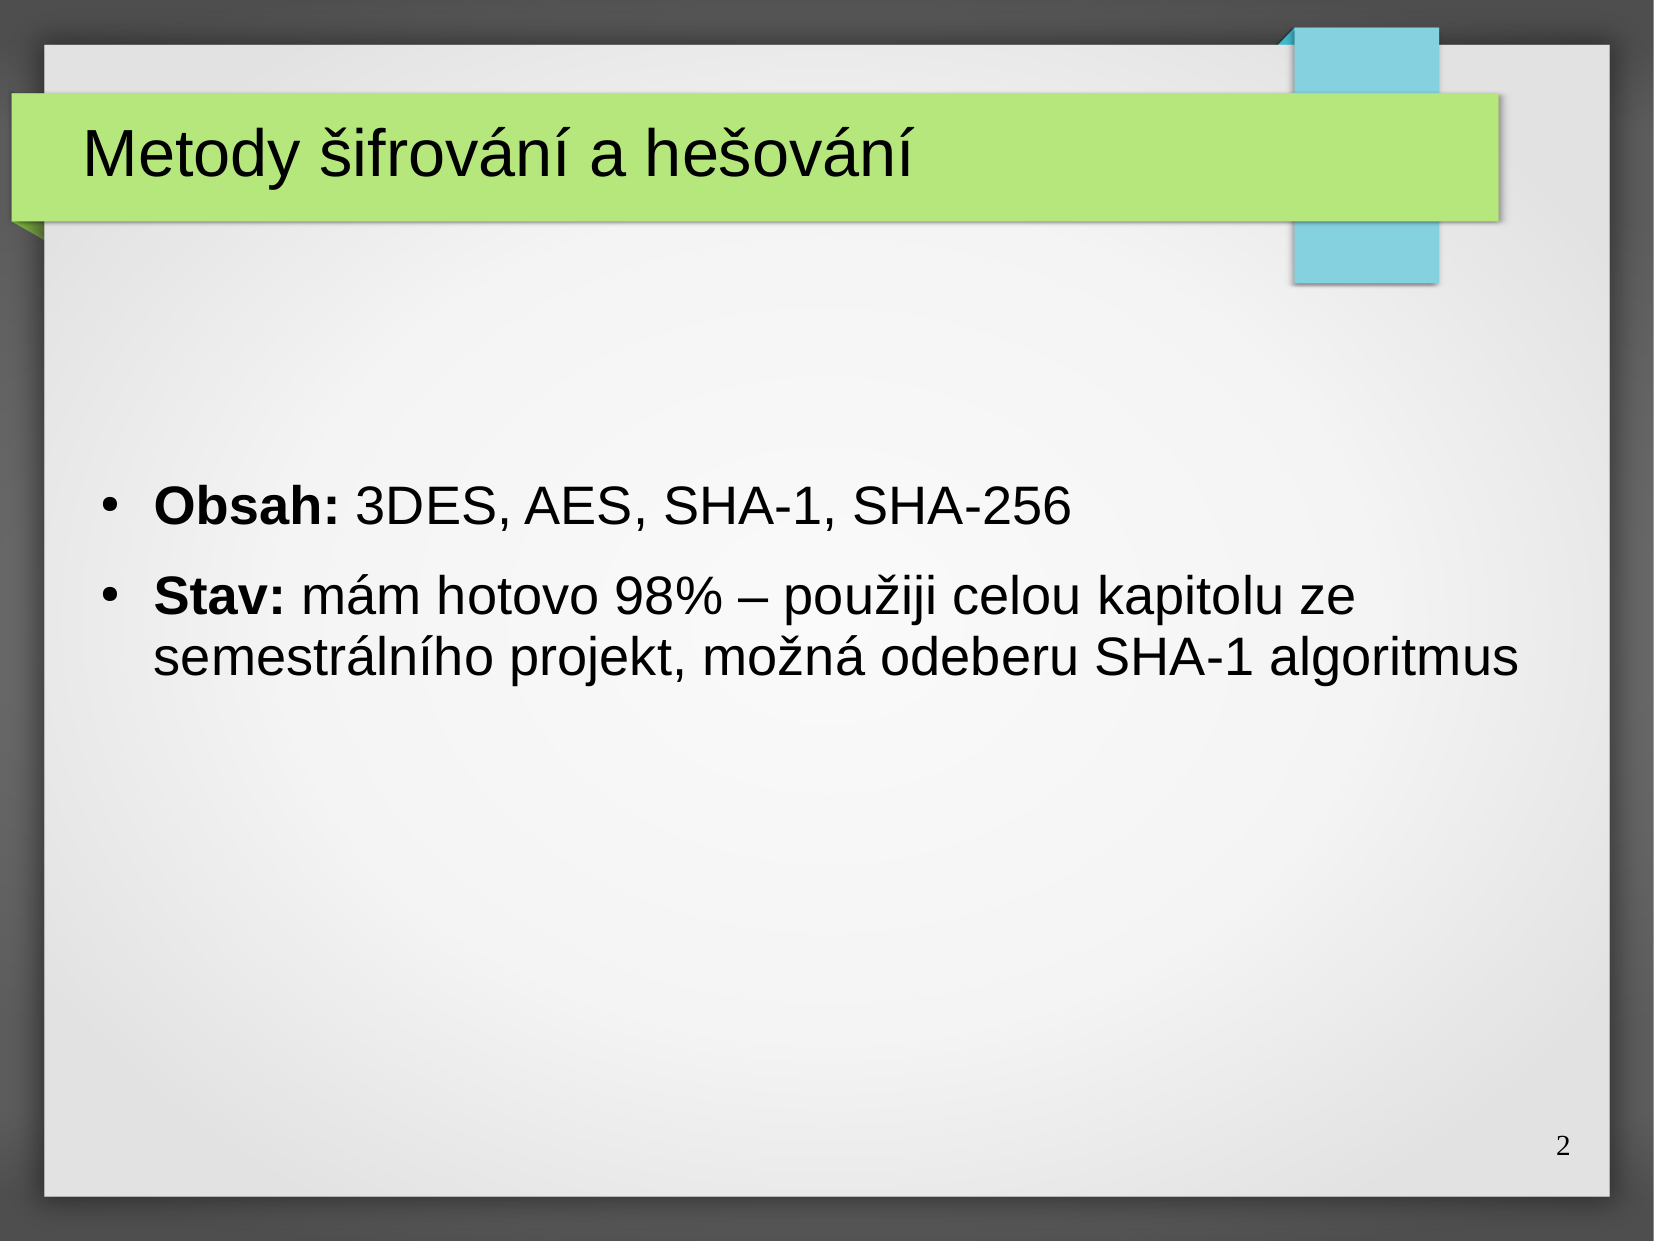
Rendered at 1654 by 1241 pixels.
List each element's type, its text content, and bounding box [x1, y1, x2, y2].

picture [0, 0, 1654, 1241]
list Obsah: 3DES, AES, SHA-1, SHA-256 Stav: mám hotovo 98% – použiji celou kapitolu ze semestrálního projekt, možná odeberu SHA-1 algoritmus [82, 295, 1571, 1015]
title Metody šifrování a hešování [82, 94, 1264, 213]
